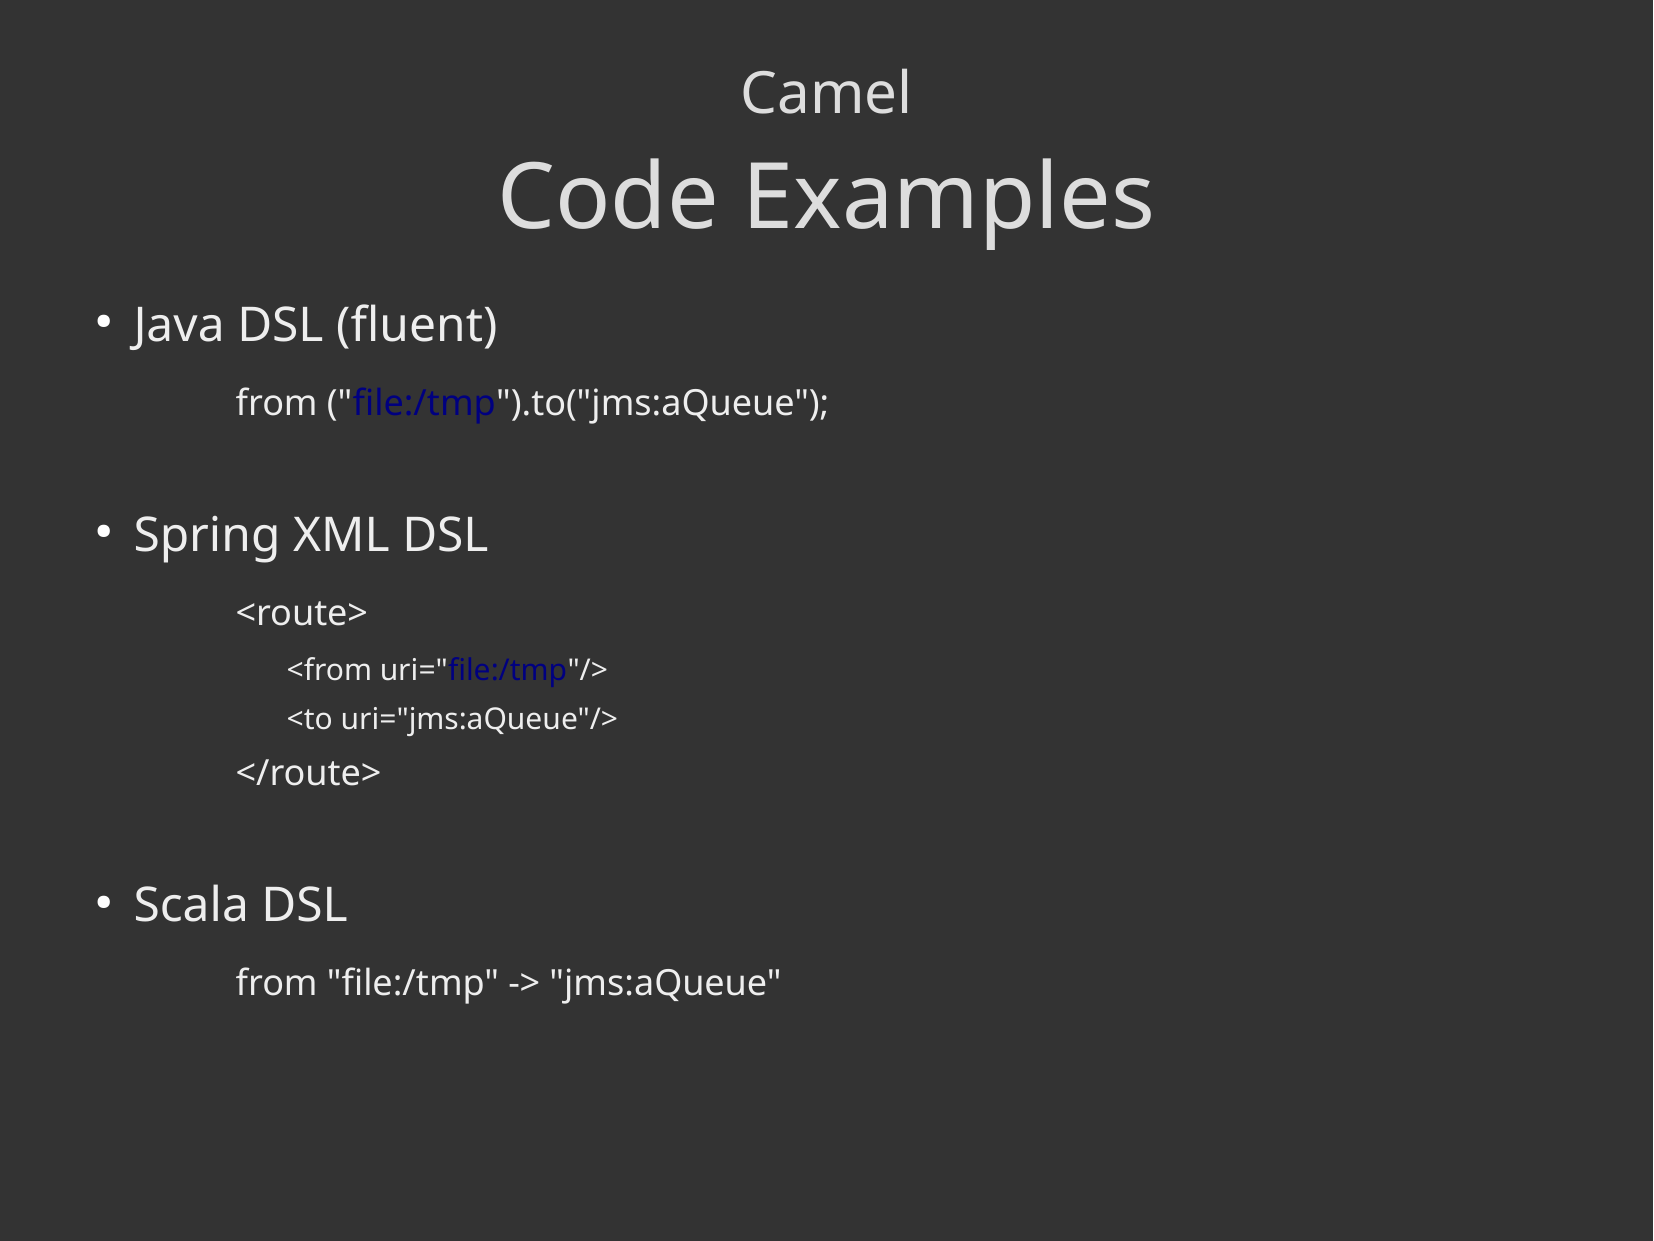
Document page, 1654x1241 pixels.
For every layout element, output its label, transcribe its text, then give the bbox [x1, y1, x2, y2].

list Java DSL (fluent) from ("file:/tmp").to("jms:aQueue"); Spring XML DSL <route> <from uri="file:/tmp"/> <to uri="jms:aQueue"/> </route> Scala DSL from "file:/tmp" -> "jms:aQueue" [82, 290, 1571, 1010]
title Camel Code Examples [82, 49, 1571, 257]
